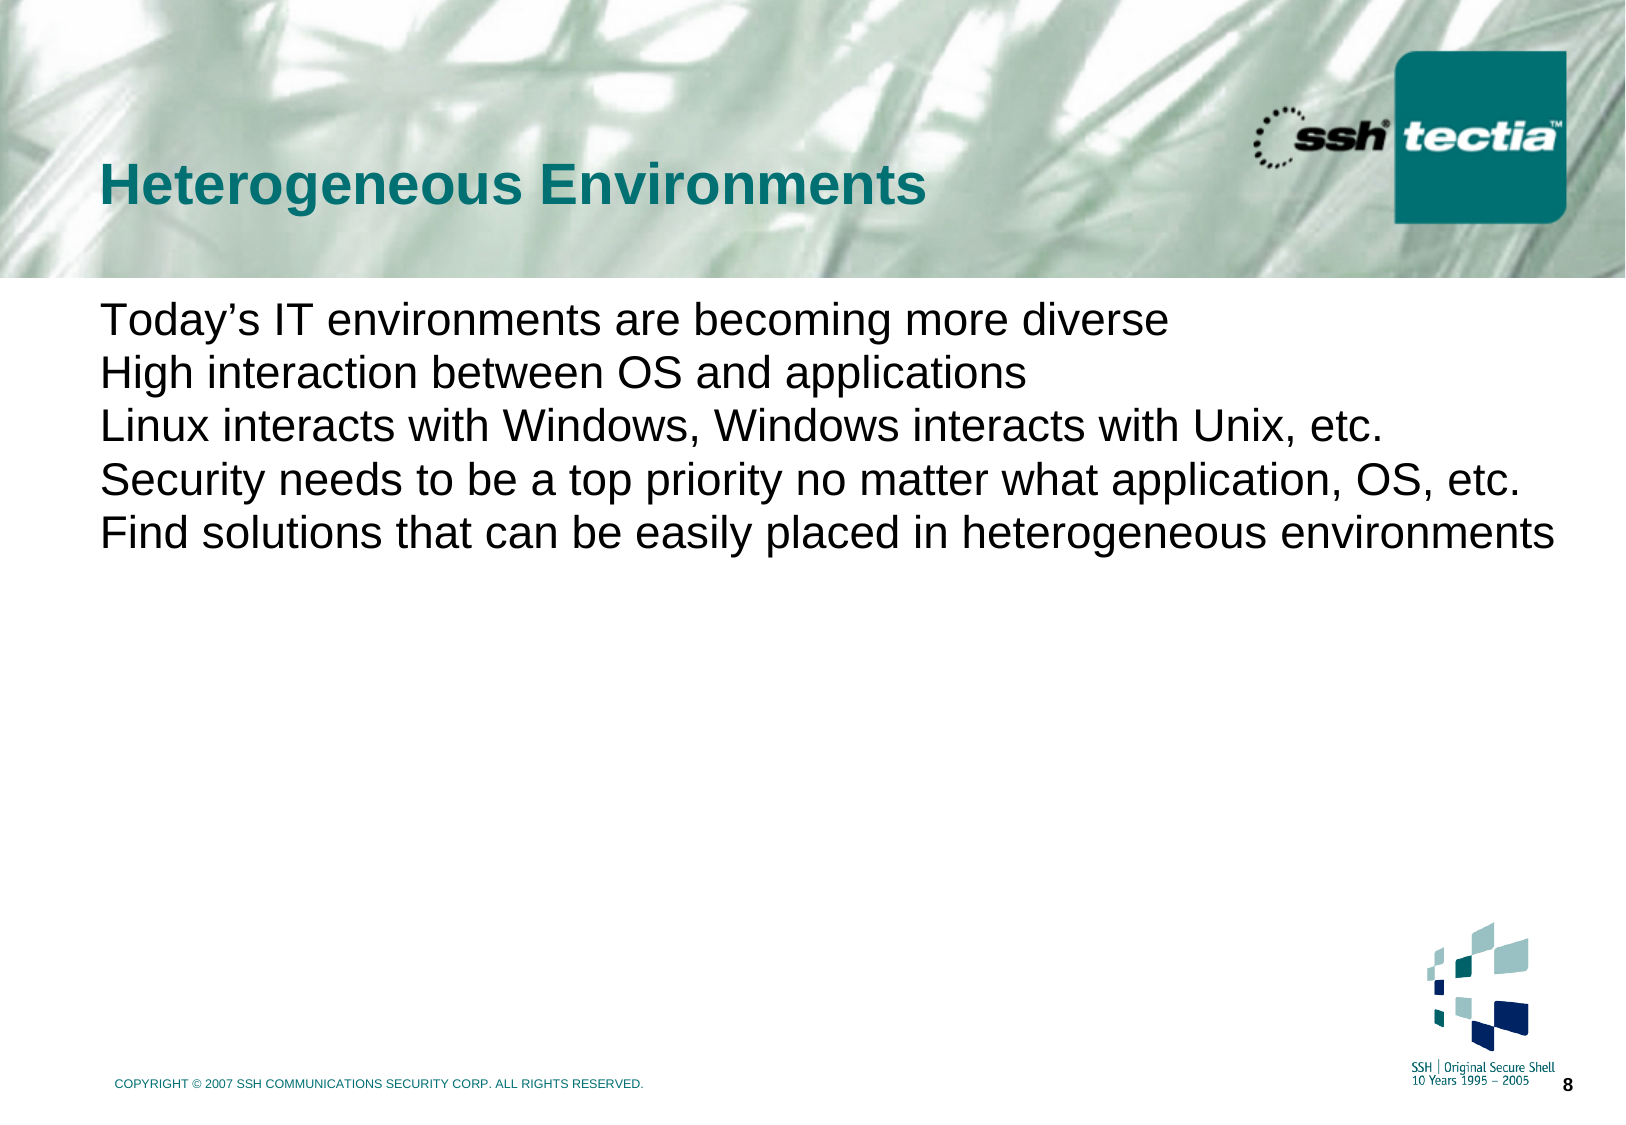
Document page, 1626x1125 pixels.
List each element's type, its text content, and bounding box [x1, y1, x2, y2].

list Today’s IT environments are becoming more diverse High interaction between OS and applications Linux interacts with Windows, Windows interacts with Unix, etc. Security needs to be a top priority no matter what application, OS, etc. Find solutions that can be easily placed in heterogeneous environments [99, 299, 1575, 679]
title Heterogeneous Environments [99, 154, 1013, 221]
picture [0, 0, 1626, 278]
